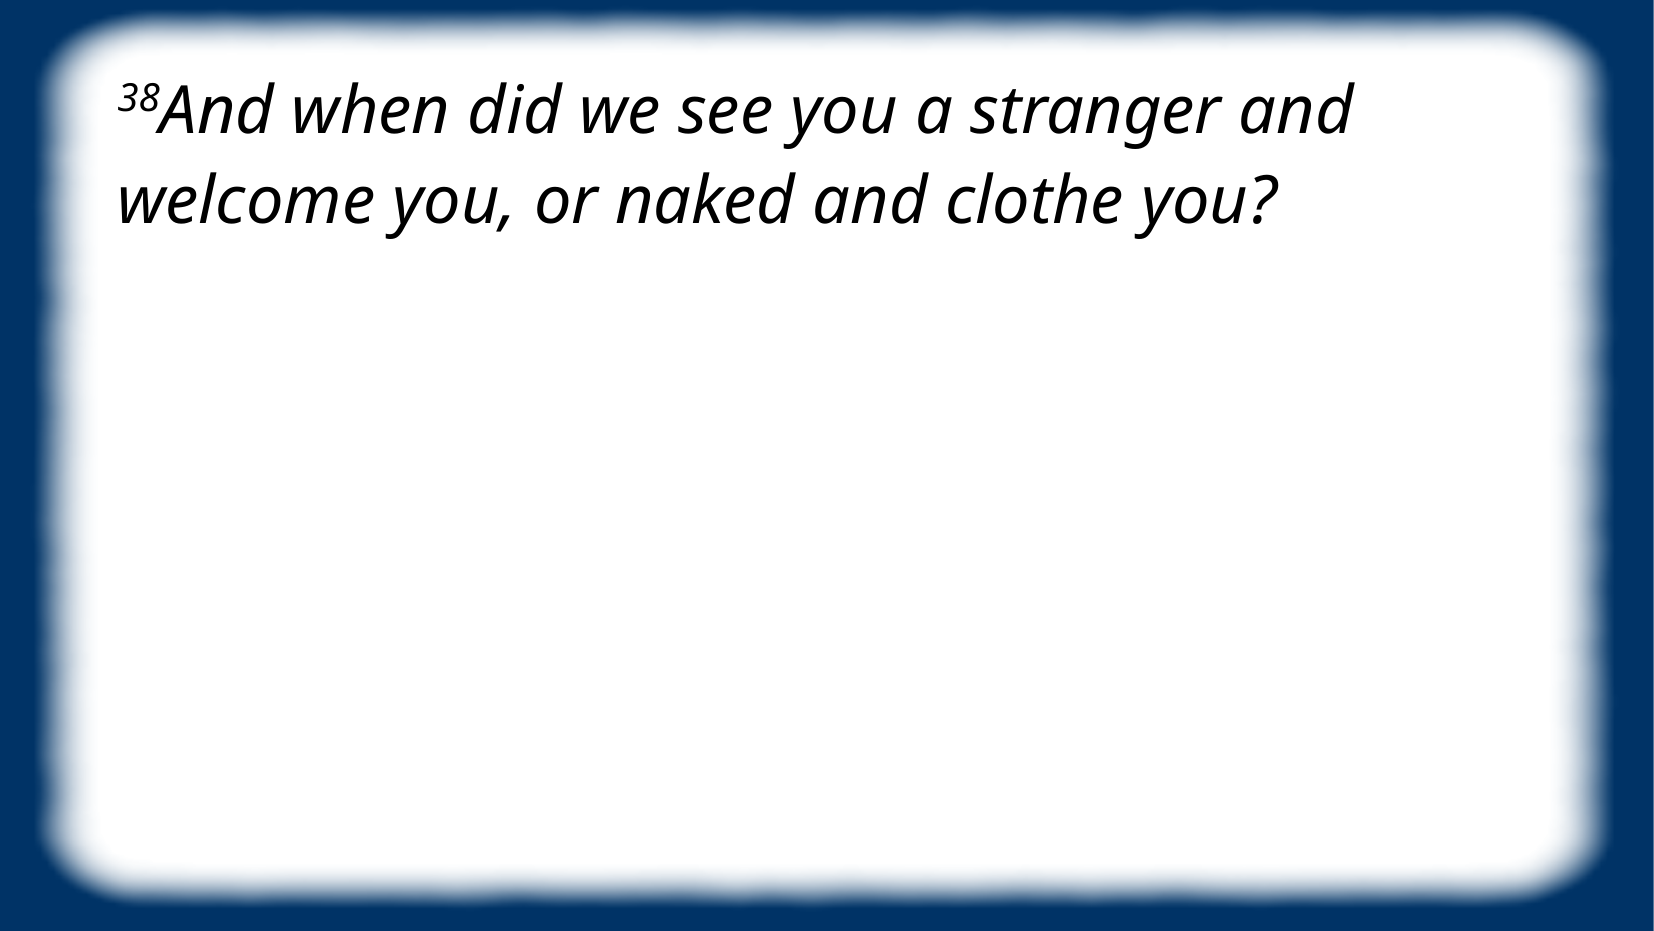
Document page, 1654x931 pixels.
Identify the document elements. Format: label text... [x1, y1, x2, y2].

picture [0, 0, 1654, 931]
text_box 38And when did we see you a stranger and welcome you, or naked and clothe you? [102, 54, 1531, 271]
